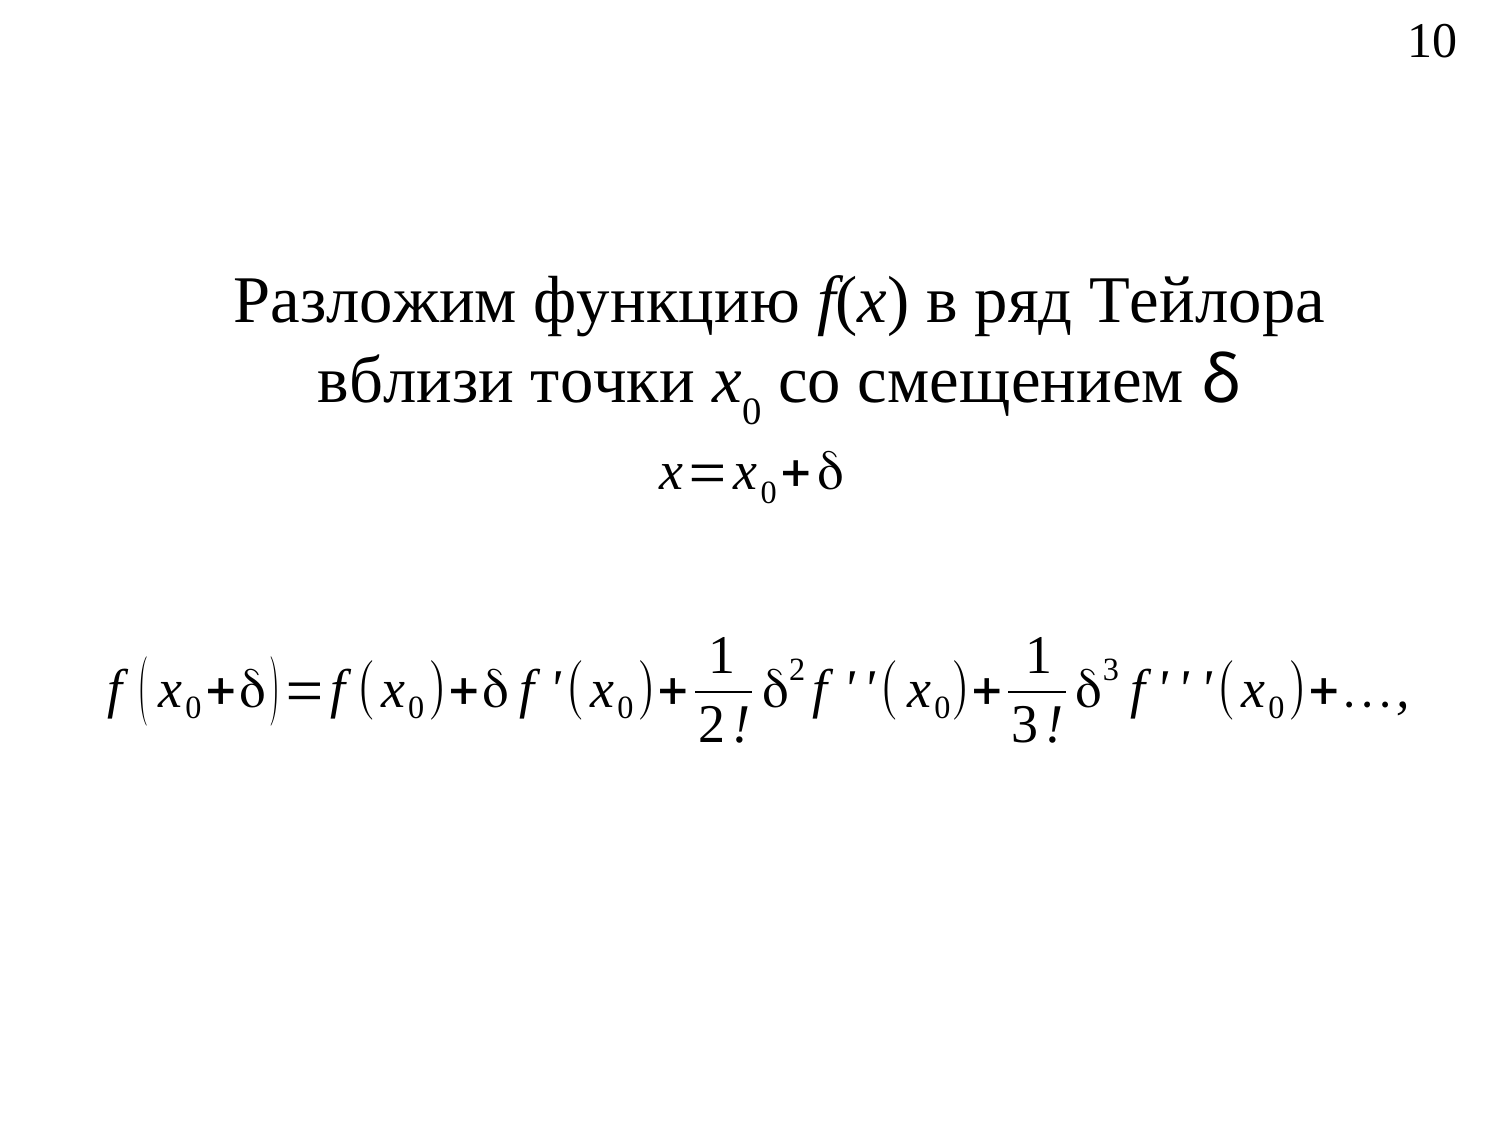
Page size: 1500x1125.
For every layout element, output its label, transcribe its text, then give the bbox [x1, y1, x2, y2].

chart [94, 625, 1424, 756]
text_box Разложим функцию f(x) в ряд Тейлора вблизи точки x0 со смещением δ [218, 248, 1341, 440]
chart [642, 442, 858, 511]
